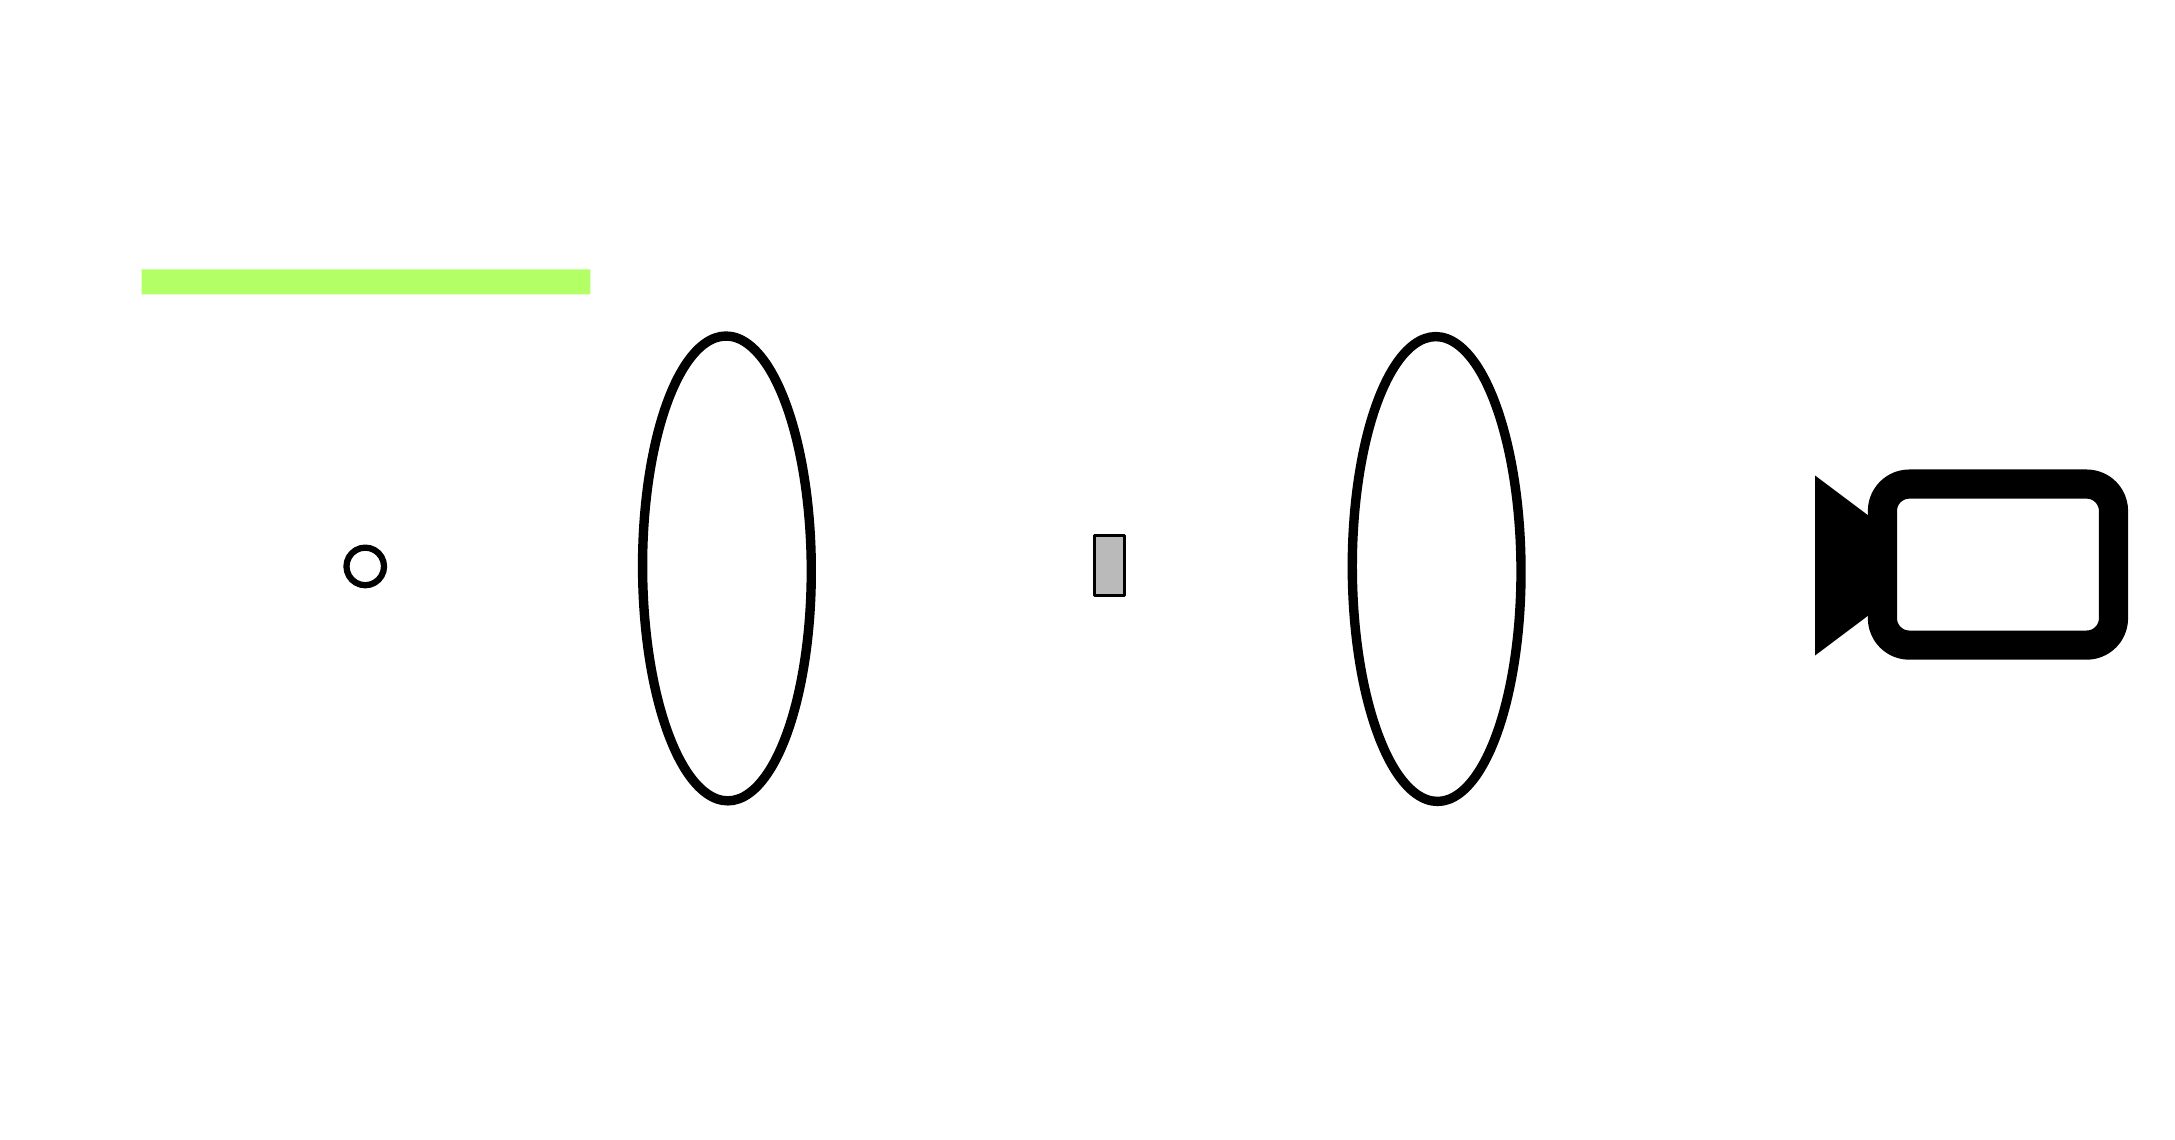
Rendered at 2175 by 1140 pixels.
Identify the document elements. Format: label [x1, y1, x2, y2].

text_box [1882, 484, 2114, 646]
text_box [1094, 535, 1125, 596]
text_box [642, 336, 812, 801]
text_box [1815, 475, 1876, 656]
text_box [1352, 336, 1522, 802]
